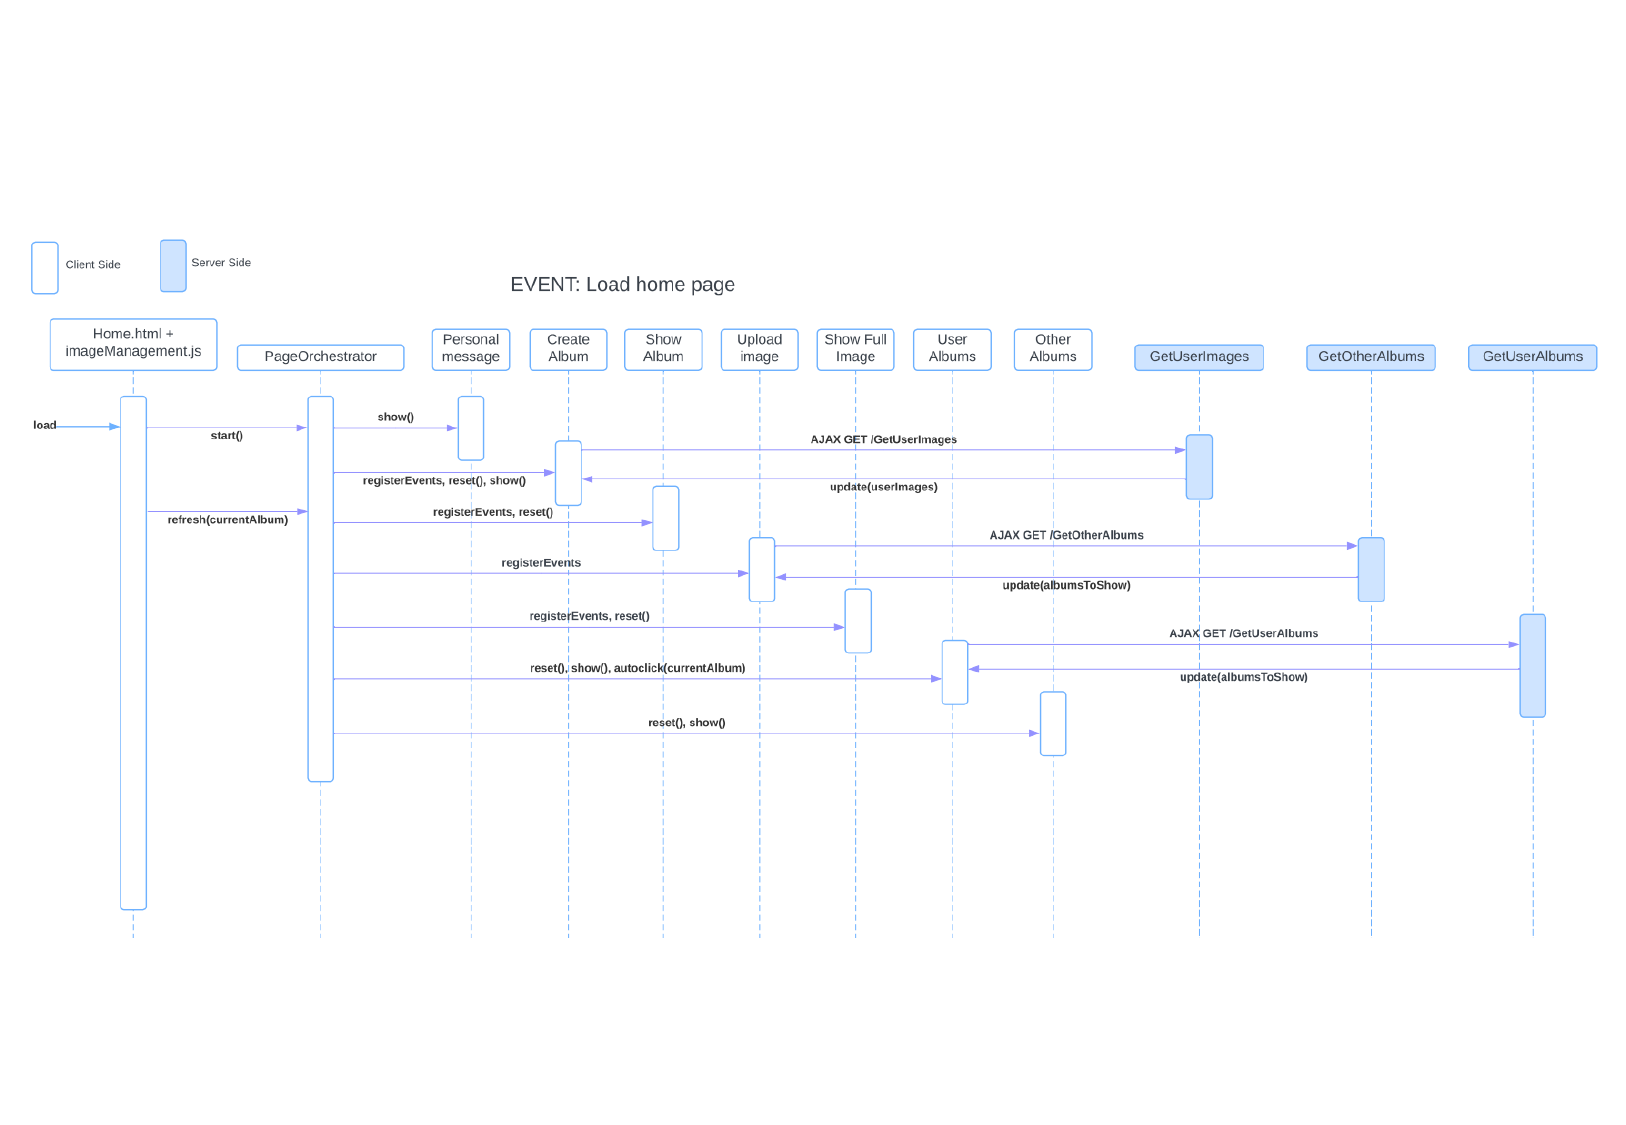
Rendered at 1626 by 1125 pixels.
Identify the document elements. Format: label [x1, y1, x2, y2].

picture [0, 234, 1625, 938]
